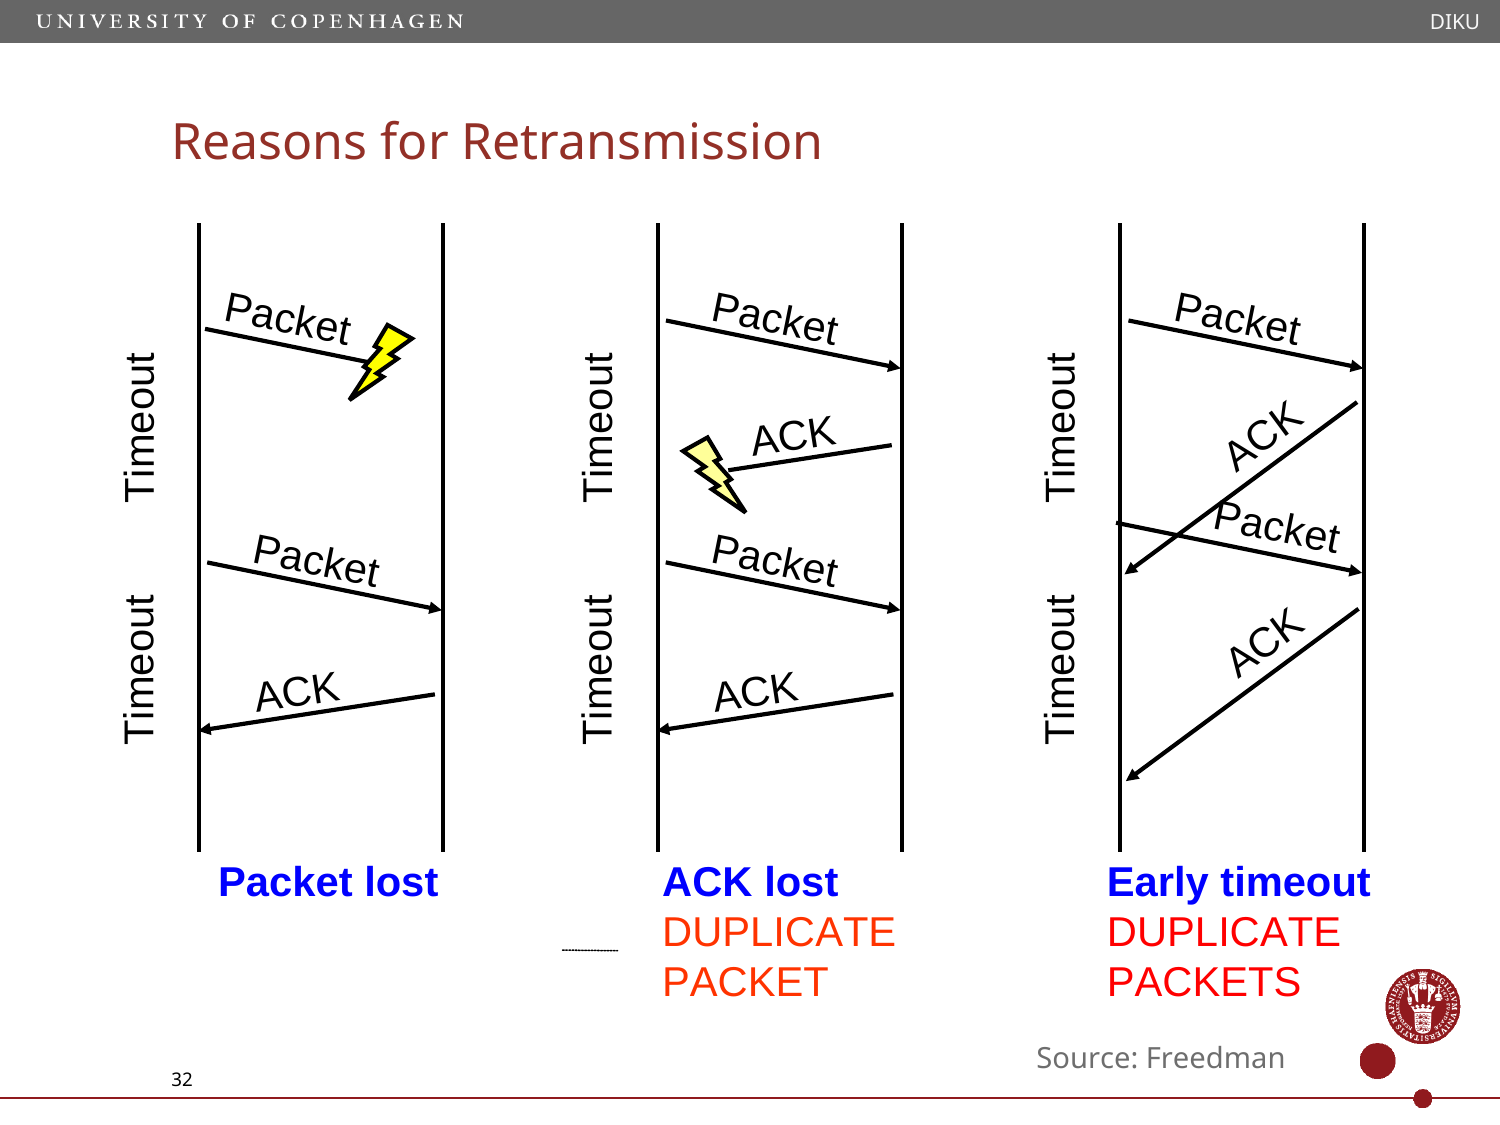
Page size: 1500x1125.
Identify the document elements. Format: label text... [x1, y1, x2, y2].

text_box ACK [692, 648, 818, 732]
text_box Packet [691, 268, 860, 365]
text_box Packet lost [203, 847, 454, 913]
text_box Packet [1193, 477, 1361, 573]
text_box [683, 437, 746, 513]
text_box [349, 324, 412, 401]
picture [0, 910, 1500, 1122]
text_box ACK lost DUPLICATE PACKET [647, 847, 923, 1013]
text_box Packet [204, 268, 372, 365]
text_box Packet [233, 510, 401, 607]
text_box Timeout [1025, 319, 1091, 519]
text_box Timeout [103, 561, 170, 761]
text_box Timeout [562, 561, 628, 761]
text_box Timeout [1024, 561, 1091, 761]
text_box Packet [1154, 268, 1322, 365]
text_box Timeout [562, 319, 629, 519]
text_box Timeout [104, 318, 170, 519]
text_box ACK [730, 392, 855, 475]
text_box ACK [1195, 373, 1328, 485]
text_box ACK [234, 648, 359, 732]
title Reasons for Retransmission [171, 75, 1329, 171]
text_box DIKU [469, 0, 1495, 43]
text_box ACK [1196, 580, 1329, 702]
text_box Packet [691, 510, 860, 607]
text_box <number> [171, 1067, 522, 1092]
text_box Source: Freedman [1021, 1031, 1341, 1083]
text_box Early timeout DUPLICATE PACKETS [1092, 847, 1387, 1013]
